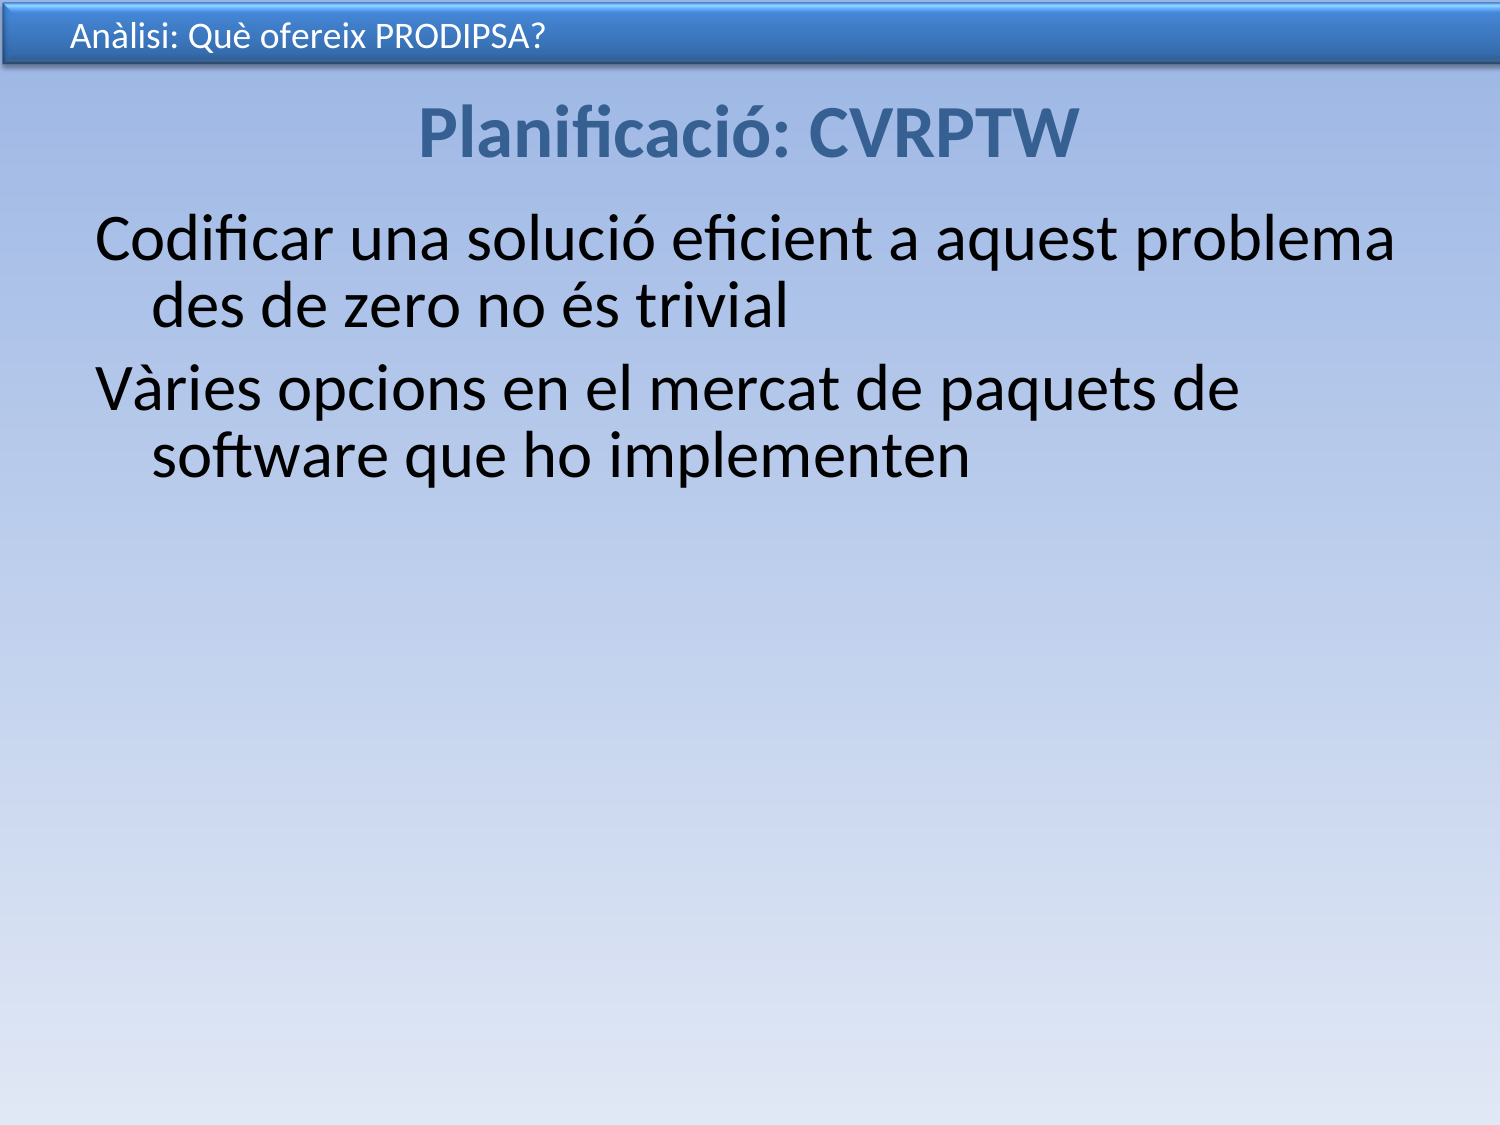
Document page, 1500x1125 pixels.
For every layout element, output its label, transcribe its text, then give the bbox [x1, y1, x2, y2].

title Planificació: CVRPTW [75, 77, 1426, 233]
picture [0, 0, 1500, 77]
text_box Anàlisi: Què ofereix PRODIPSA? [4, 3, 1500, 65]
list Codificar una solució eficient a aquest problema des de zero no és trivial Vàries opcions en el mercat de paquets de software que ho implementen [80, 202, 1431, 946]
